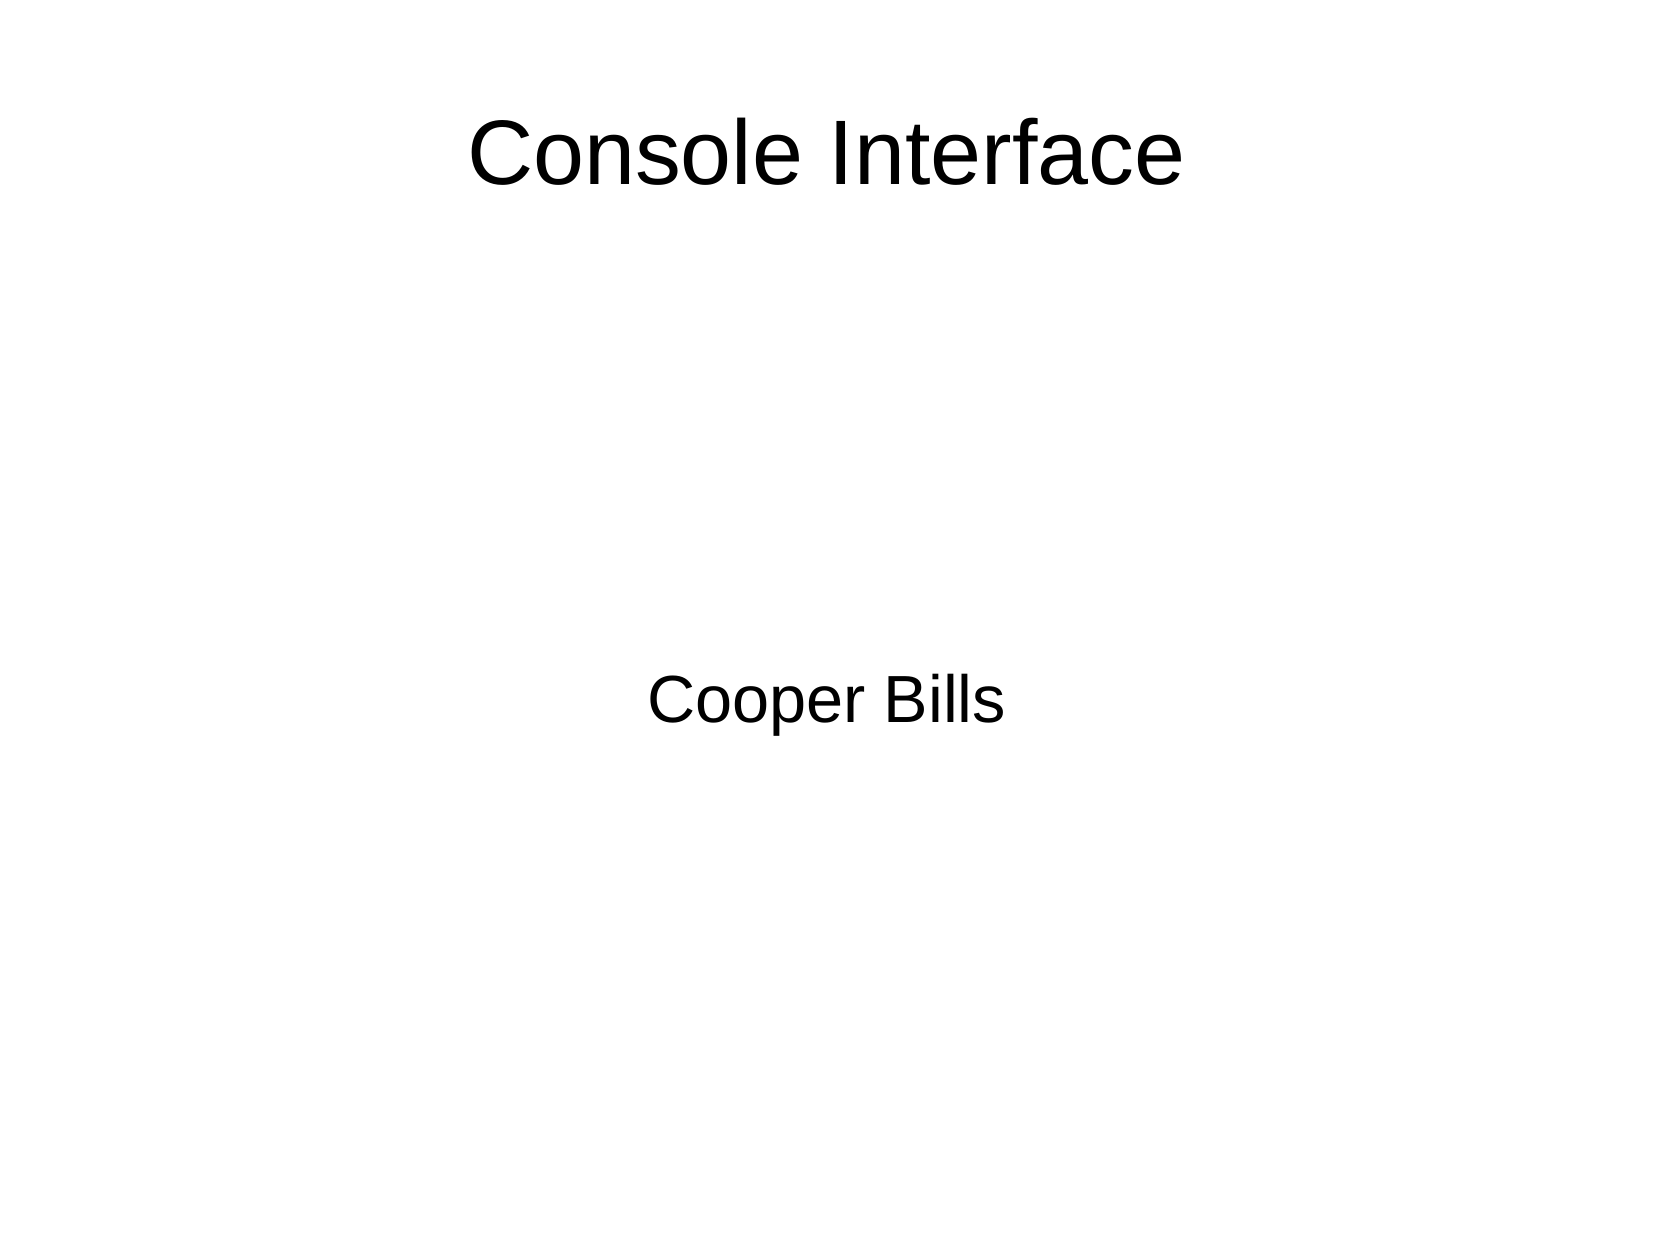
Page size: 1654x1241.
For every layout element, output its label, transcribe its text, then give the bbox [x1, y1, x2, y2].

title Console Interface [82, 49, 1571, 257]
subtitle Cooper Bills [82, 297, 1571, 1102]
